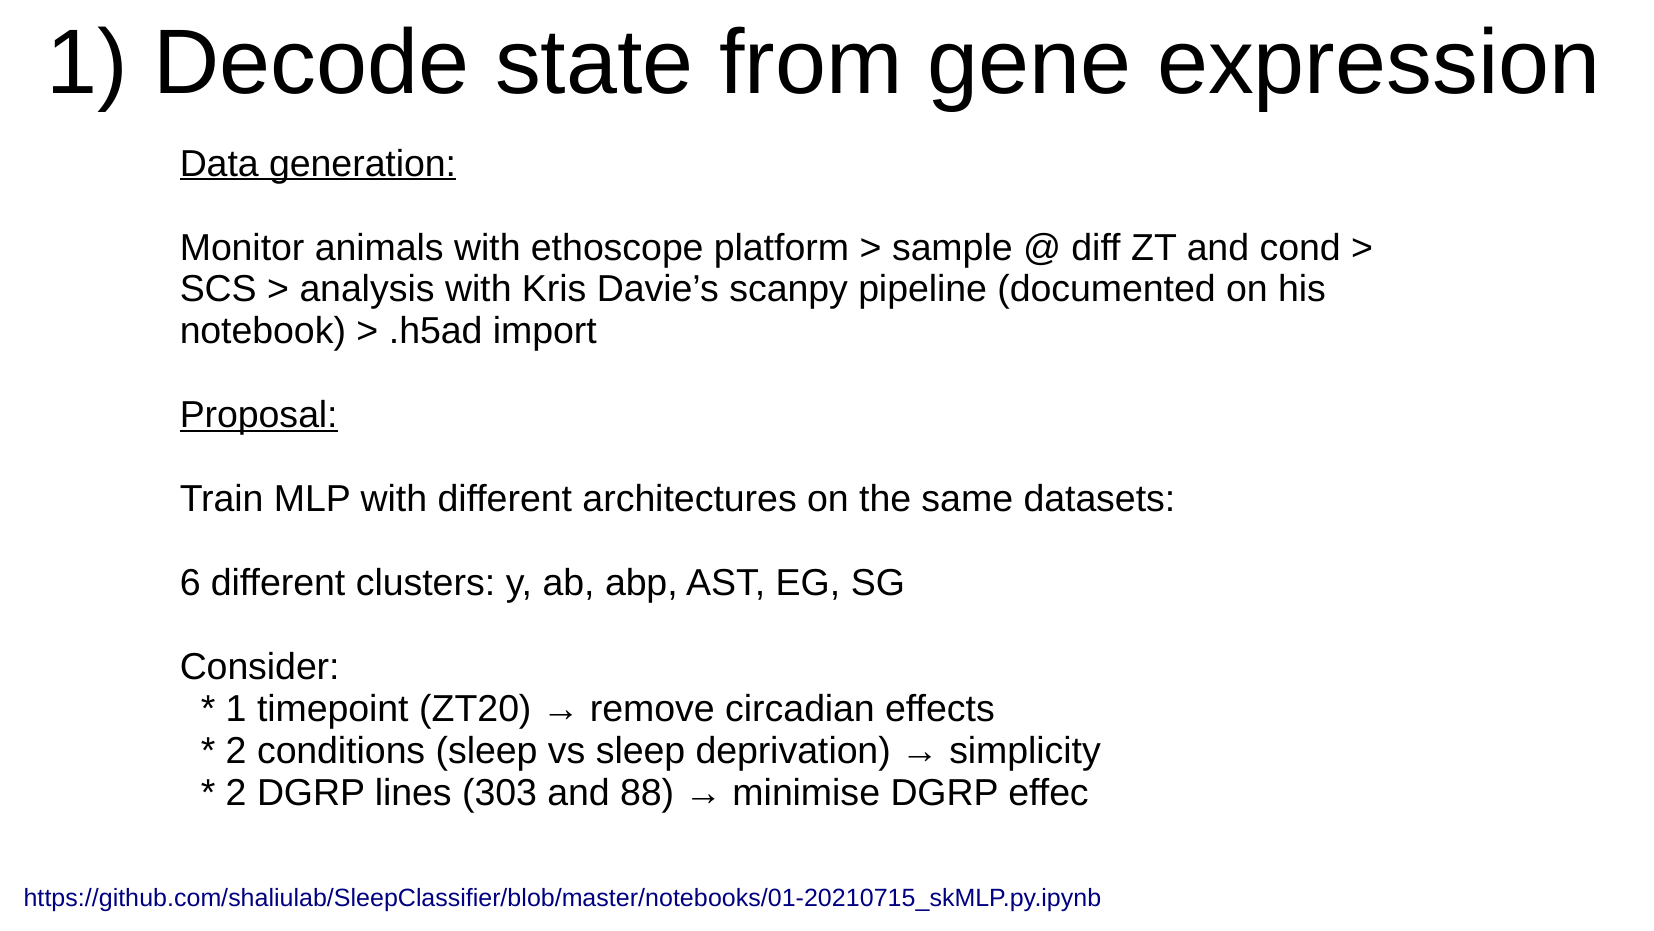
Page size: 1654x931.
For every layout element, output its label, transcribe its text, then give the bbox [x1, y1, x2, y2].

text_box https://github.com/shaliulab/SleepClassifier/blob/master/notebooks/01-20210715_skMLP.py.ipynb [8, 876, 1654, 931]
text_box Data generation: Monitor animals with ethoscope platform > sample @ diff ZT and cond > SCS > analysis with Kris Davie’s scanpy pipeline (documented on his notebook) > .h5ad import Proposal: Train MLP with different architectures on the same datasets: 6 different clusters: y, ab, abp, AST, EG, SG Consider: * 1 timepoint (ZT20) → remove circadian effects * 2 conditions (sleep vs sleep deprivation) → simplicity * 2 DGRP lines (303 and 88) → minimise DGRP effec [165, 134, 1411, 864]
title 1) Decode state from gene expression [1, 0, 1648, 165]
